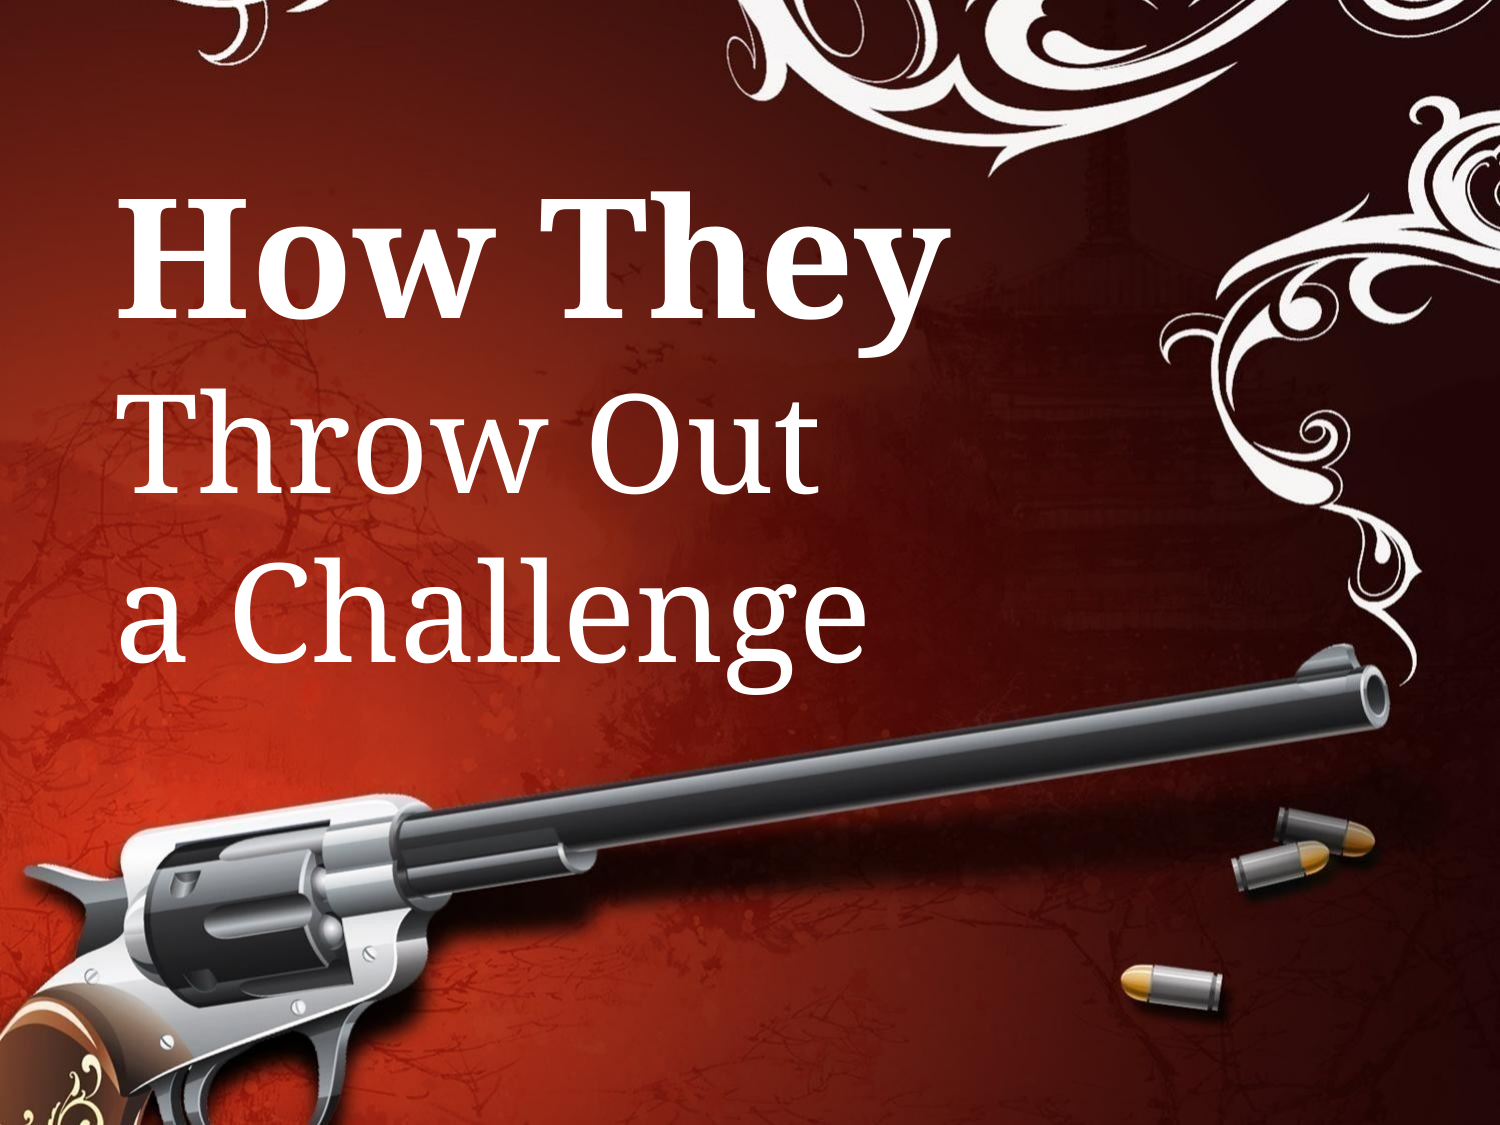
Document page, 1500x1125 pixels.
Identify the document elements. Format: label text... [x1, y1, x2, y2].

picture [0, 0, 1500, 1125]
title How They Throw Out a Challenge [99, 207, 1422, 704]
